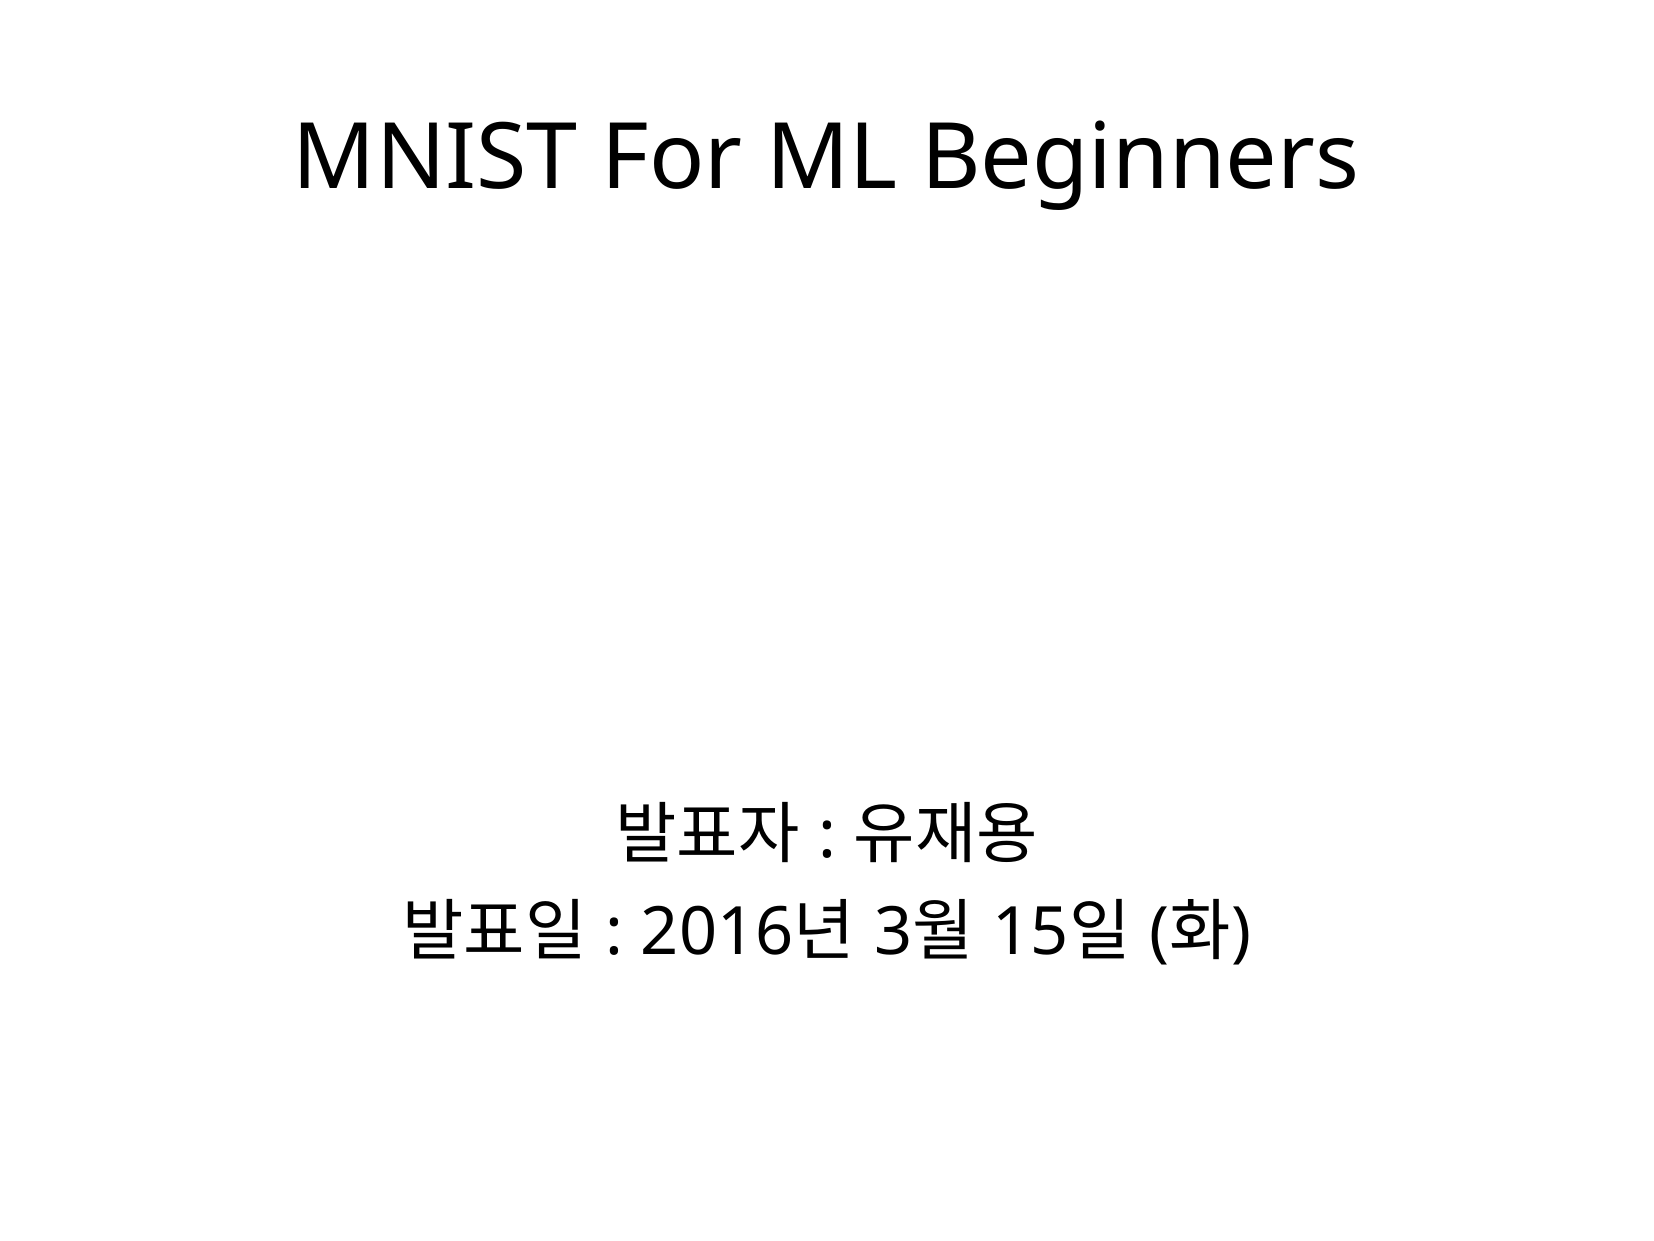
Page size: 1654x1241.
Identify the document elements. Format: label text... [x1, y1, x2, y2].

subtitle 발표자 : 유재용 발표일 : 2016년 3월 15일 (화) [82, 290, 1571, 1010]
title MNIST For ML Beginners [82, 49, 1571, 257]
